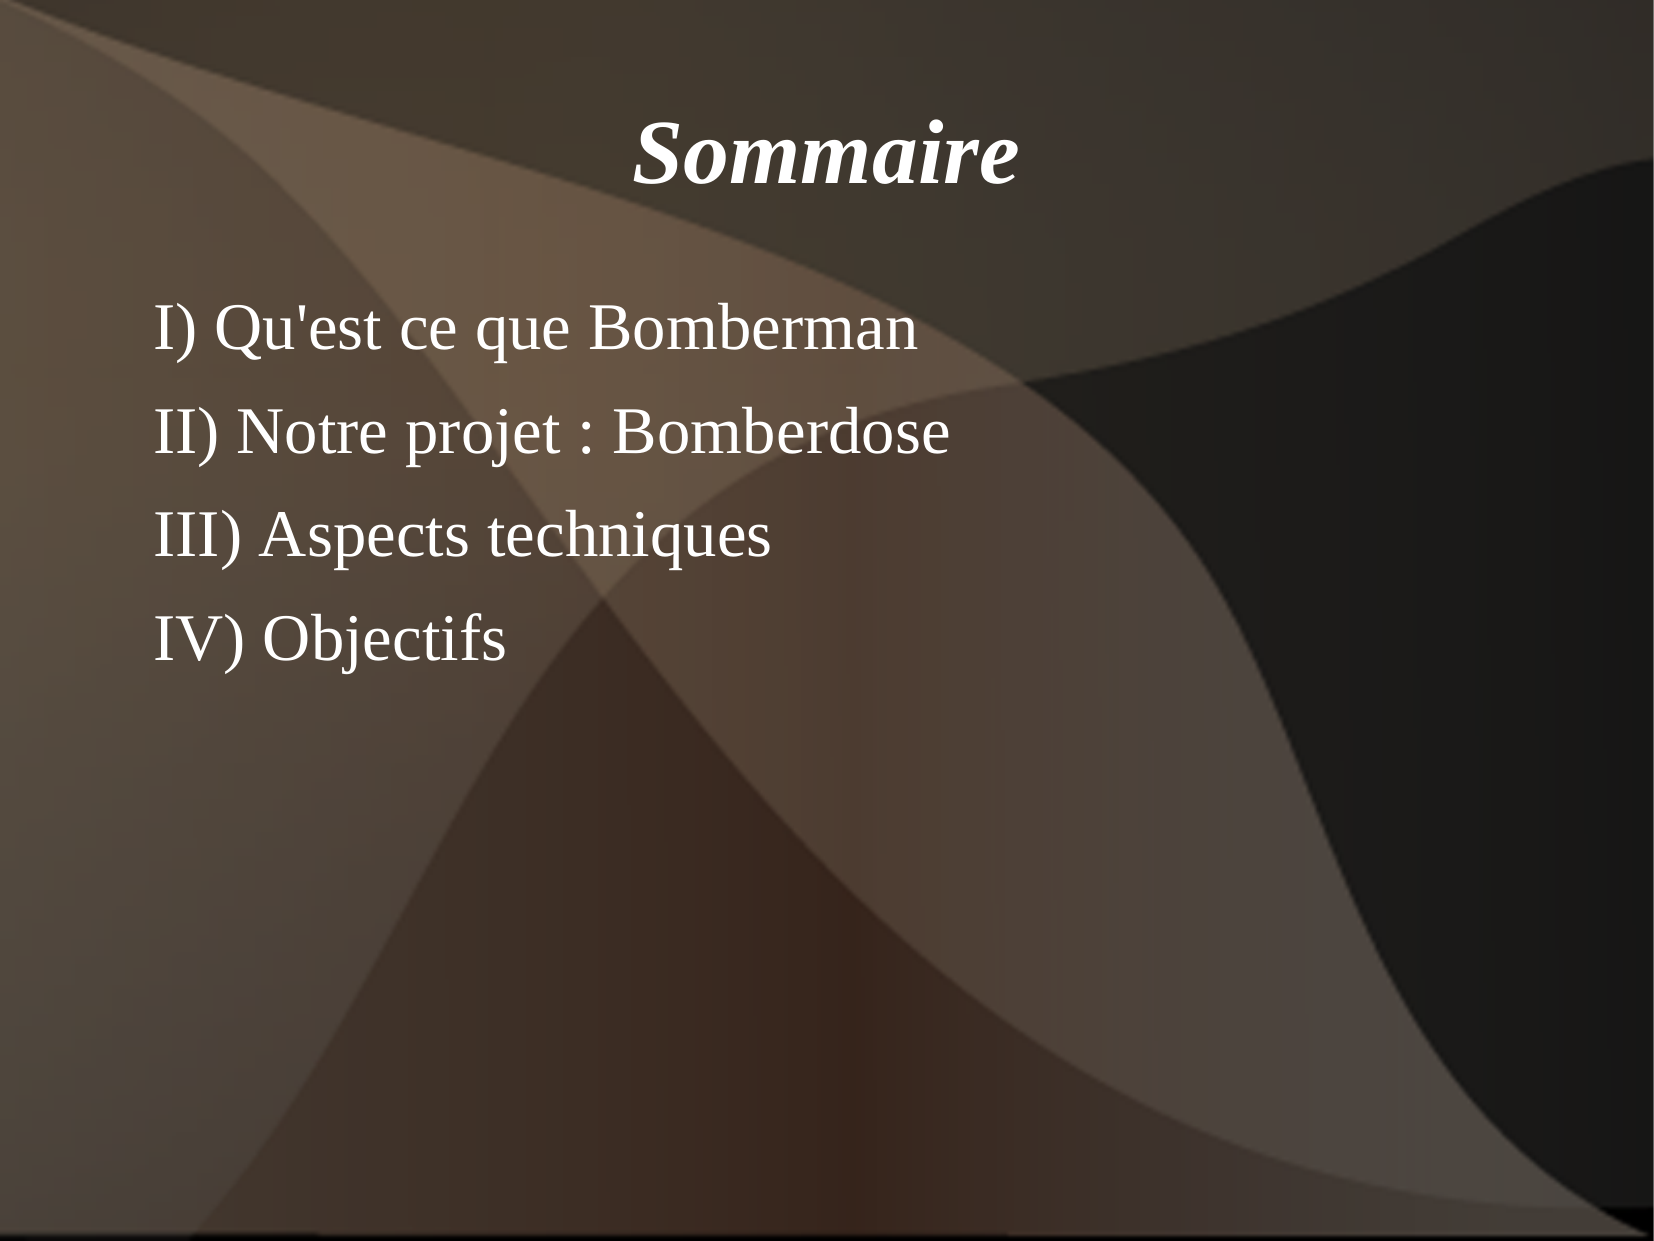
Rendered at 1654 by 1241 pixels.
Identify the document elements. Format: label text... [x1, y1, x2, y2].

list I) Qu'est ce que Bomberman II) Notre projet : Bomberdose III) Aspects techniques IV) Objectifs [82, 290, 1571, 1094]
title Sommaire [82, 49, 1571, 257]
picture [0, 0, 1654, 1241]
